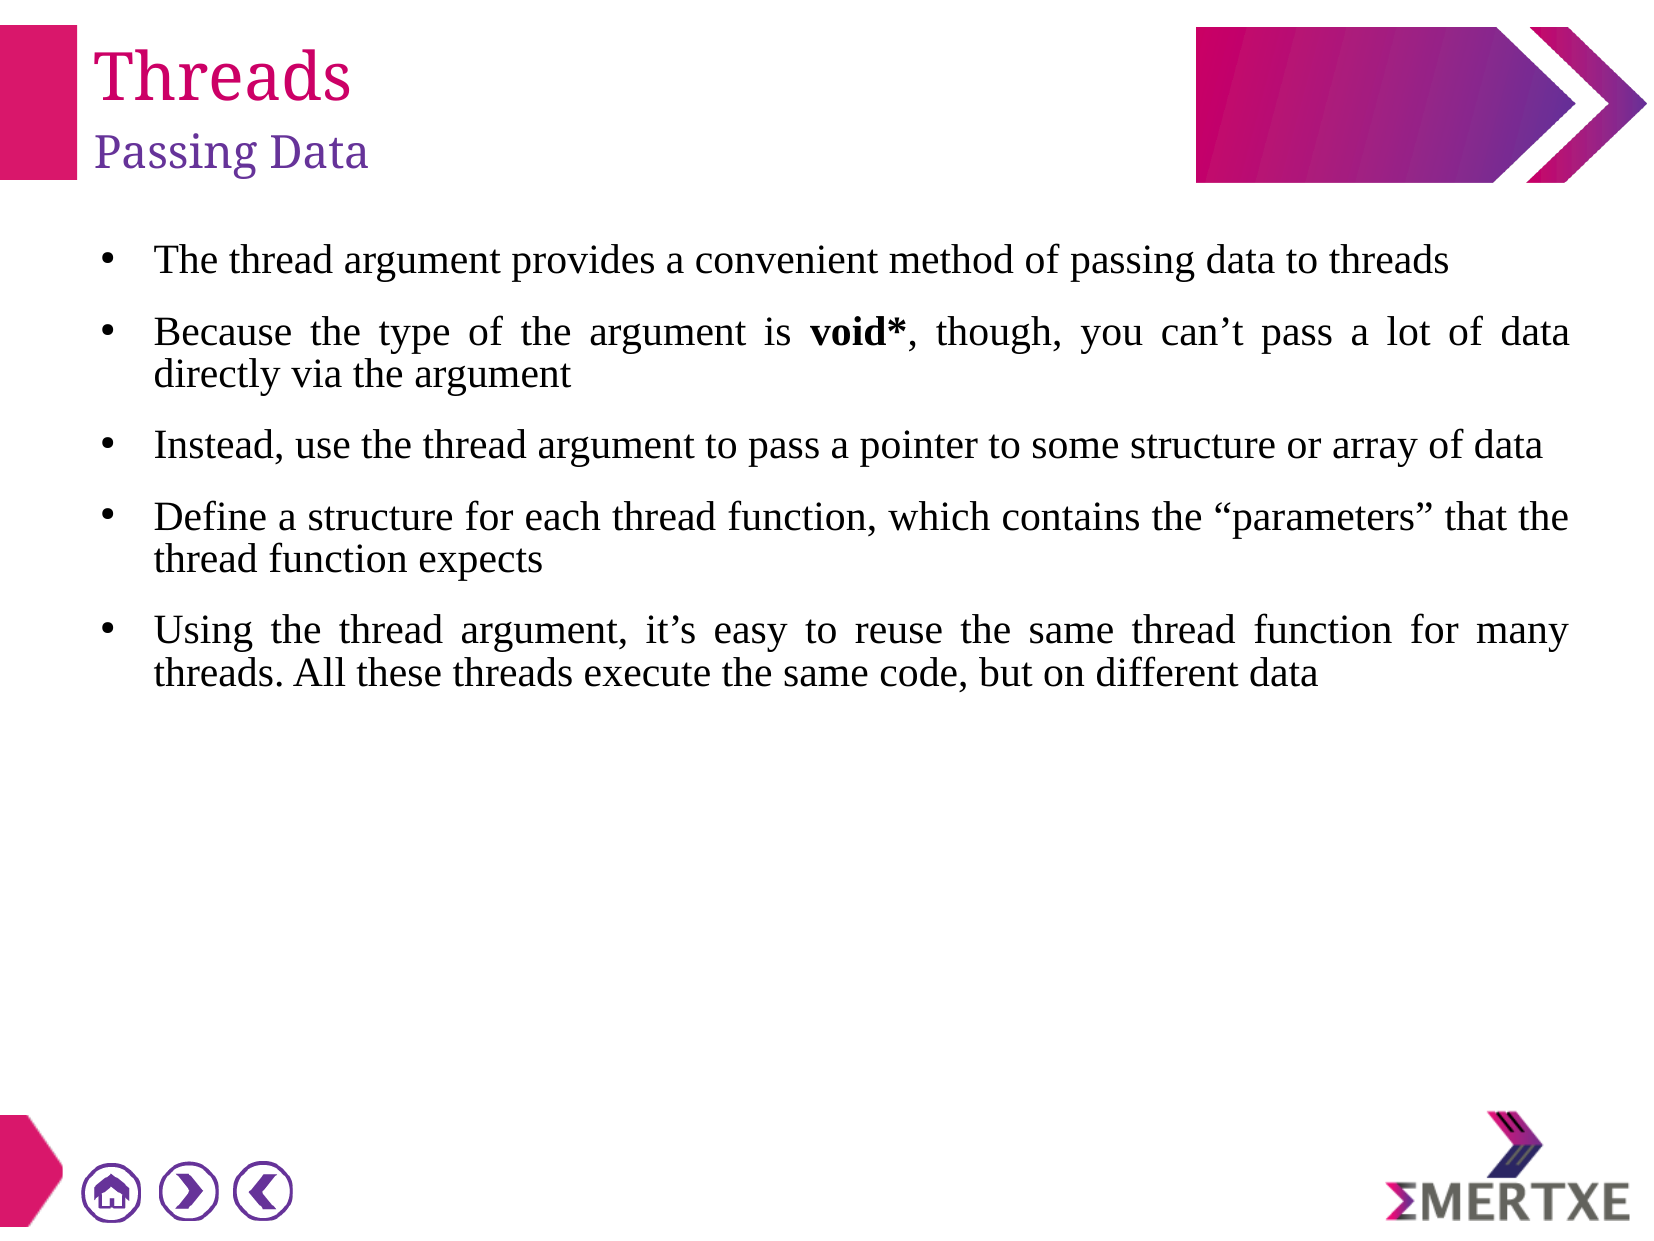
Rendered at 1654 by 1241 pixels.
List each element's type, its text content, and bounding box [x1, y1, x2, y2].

picture [1385, 1107, 1631, 1221]
picture [233, 1161, 293, 1221]
picture [159, 1161, 219, 1221]
picture [81, 1163, 141, 1223]
title Threads Passing Data [93, 2, 1571, 210]
list The thread argument provides a convenient method of passing data to threads Because the type of the argument is void*, though, you can’t pass a lot of data directly via the argument Instead, use the thread argument to pass a pointer to some structure or array of data Define a structure for each thread function, which contains the “parameters” that the thread function expects Using the thread argument, it’s easy to reuse the same thread function for many threads. All these threads execute the same code, but on different data [82, 240, 1571, 1094]
picture [1571, 27, 1647, 183]
